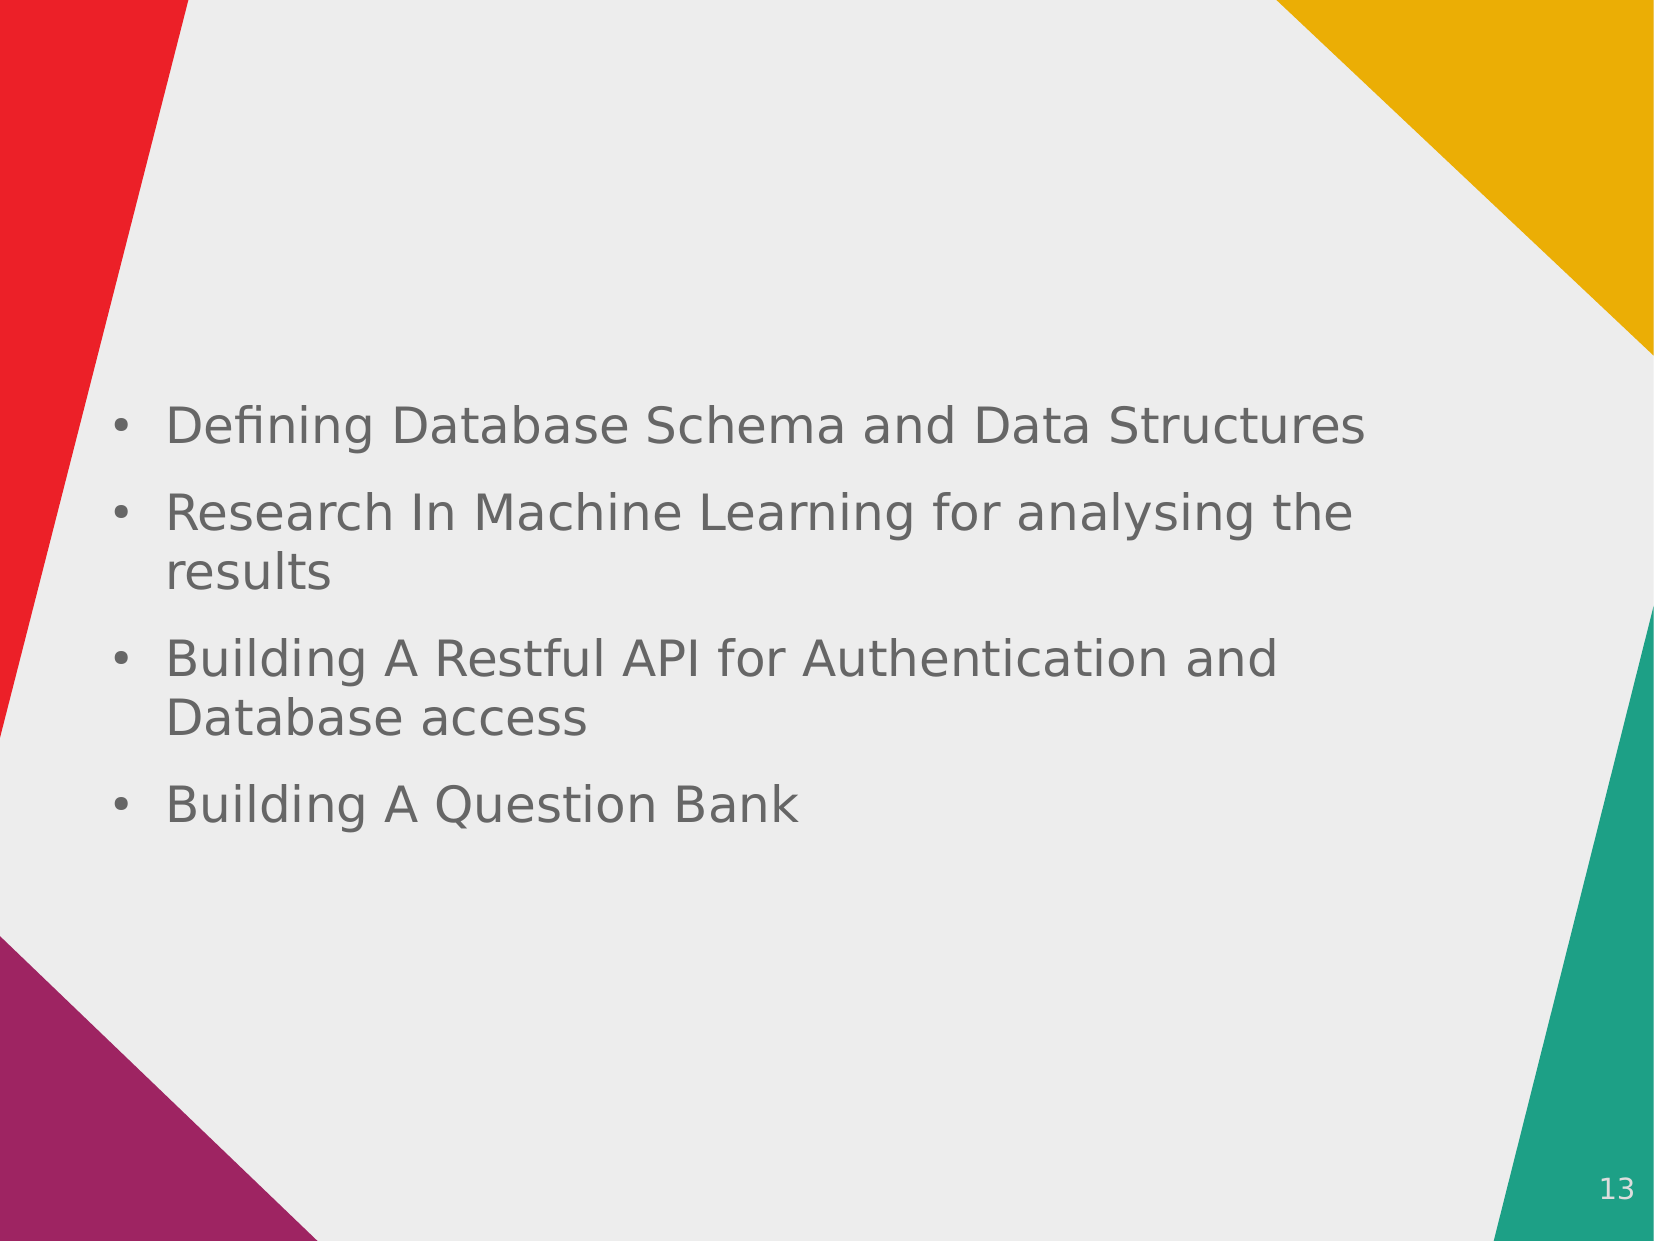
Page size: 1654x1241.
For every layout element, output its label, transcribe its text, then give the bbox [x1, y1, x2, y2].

list Defining Database Schema and Data Structures Research In Machine Learning for analysing the results Building A Restful API for Authentication and Database access Building A Question Bank [94, 308, 1519, 1040]
